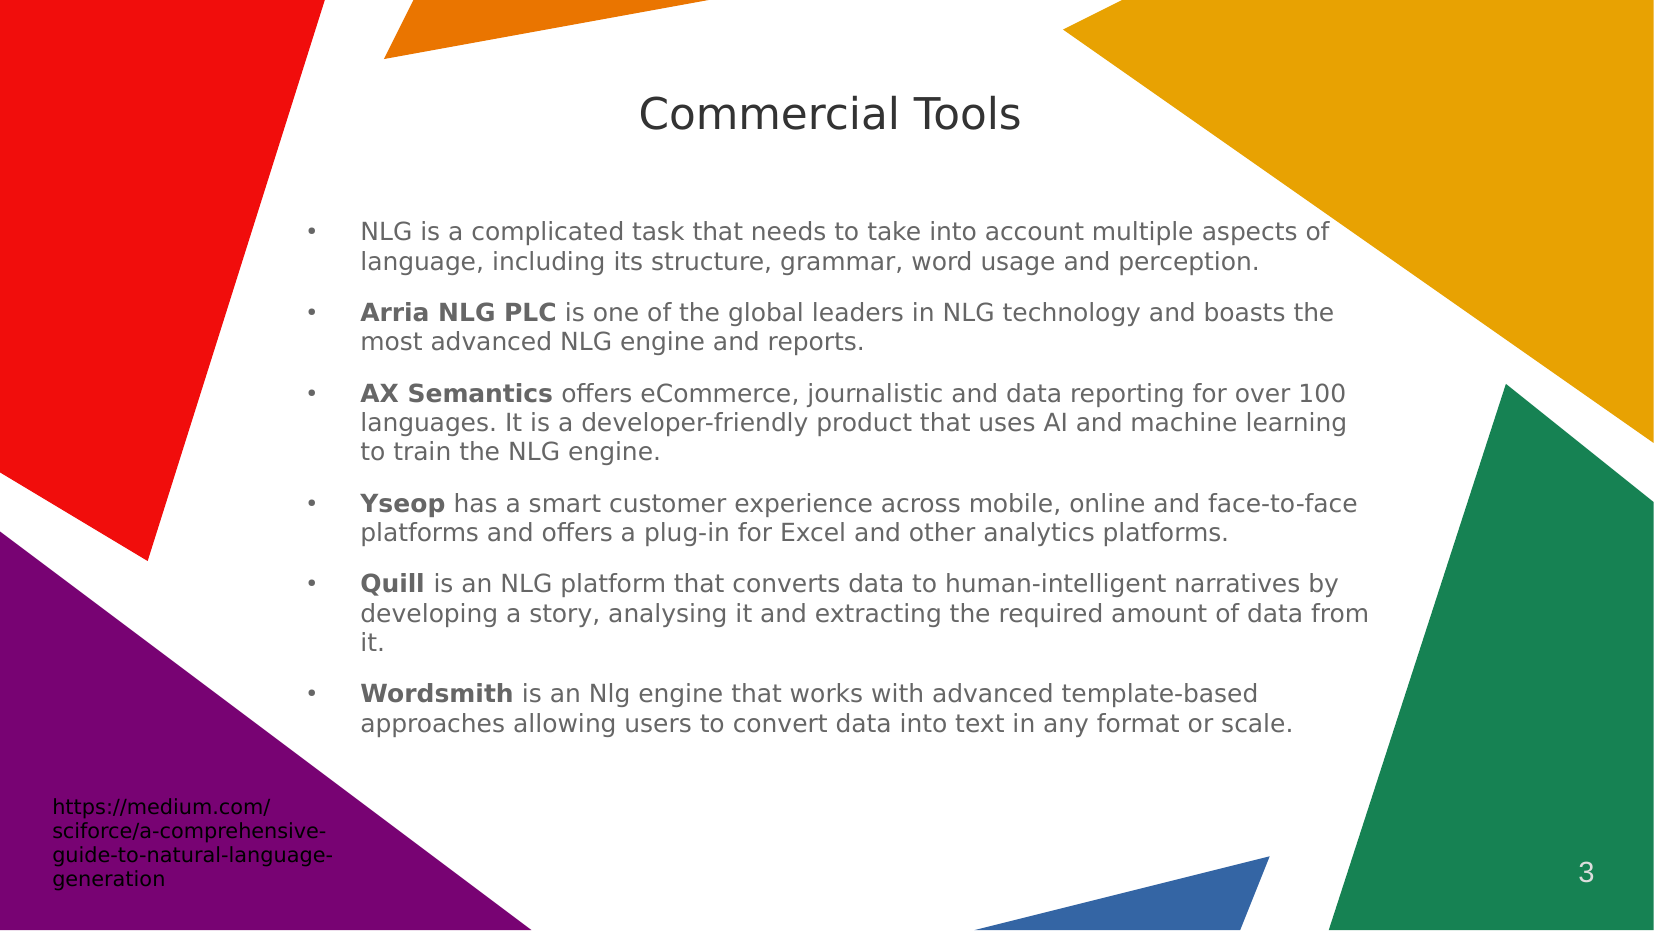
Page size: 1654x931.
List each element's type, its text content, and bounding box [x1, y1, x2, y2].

title Commercial Tools [289, 37, 1372, 193]
text_box https://medium.com/sciforce/a-comprehensive-guide-to-natural-language-generation [37, 787, 376, 900]
list NLG is a complicated task that needs to take into account multiple aspects of language, including its structure, grammar, word usage and perception. Arria NLG PLC is one of the global leaders in NLG technology and boasts the most advanced NLG engine and reports. AX Semantics offers eCommerce, journalistic and data reporting for over 100 languages. It is a developer-friendly product that uses AI and machine learning to train the NLG engine. Yseop has a smart customer experience across mobile, online and face-to-face platforms and offers a plug-in for Excel and other analytics platforms. Quill is an NLG platform that converts data to human-intelligent narratives by developing a story, analysing it and extracting the required amount of data from it. Wordsmith is an Nlg engine that works with advanced template-based approaches allowing users to convert data into text in any format or scale. [289, 217, 1372, 817]
